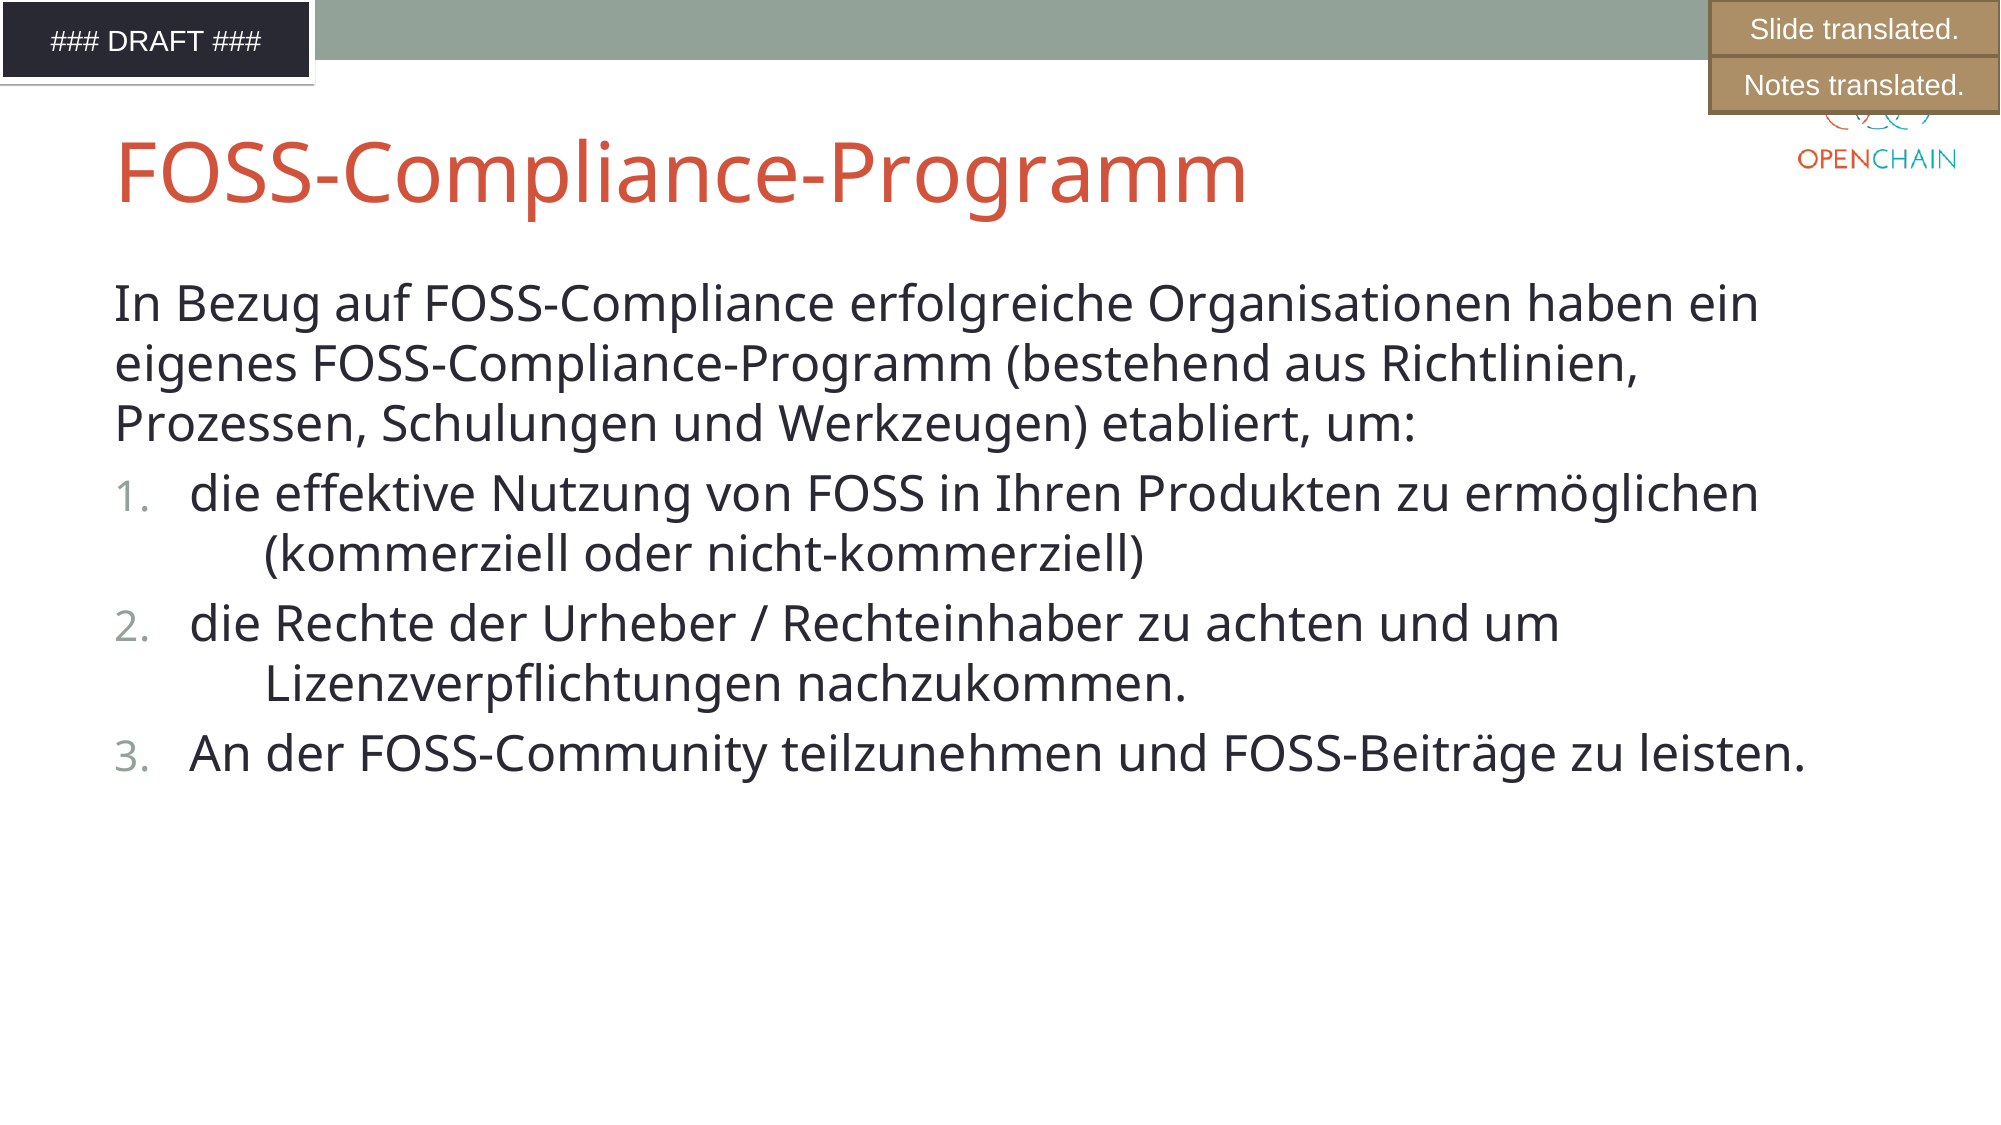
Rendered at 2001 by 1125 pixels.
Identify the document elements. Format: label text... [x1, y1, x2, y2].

text_box Slide translated. [1710, 0, 2000, 56]
list In Bezug auf FOSS-Compliance erfolgreiche Organisationen haben ein eigenes FOSS-Compliance-Programm (bestehend aus Richtlinien, Prozessen, Schulungen und Werkzeugen) etabliert, um: die effektive Nutzung von FOSS in Ihren Produkten zu ermöglichen (kommerziell oder nicht-kommerziell) die Rechte der Urheber / Rechteinhaber zu achten und um Lizenzverpflichtungen nachzukommen. An der FOSS-Community teilzunehmen und FOSS-Beiträge zu leisten. [99, 263, 1900, 1064]
title FOSS-Compliance-Programm [99, 87, 1900, 251]
text_box Notes translated. [1710, 56, 2000, 113]
